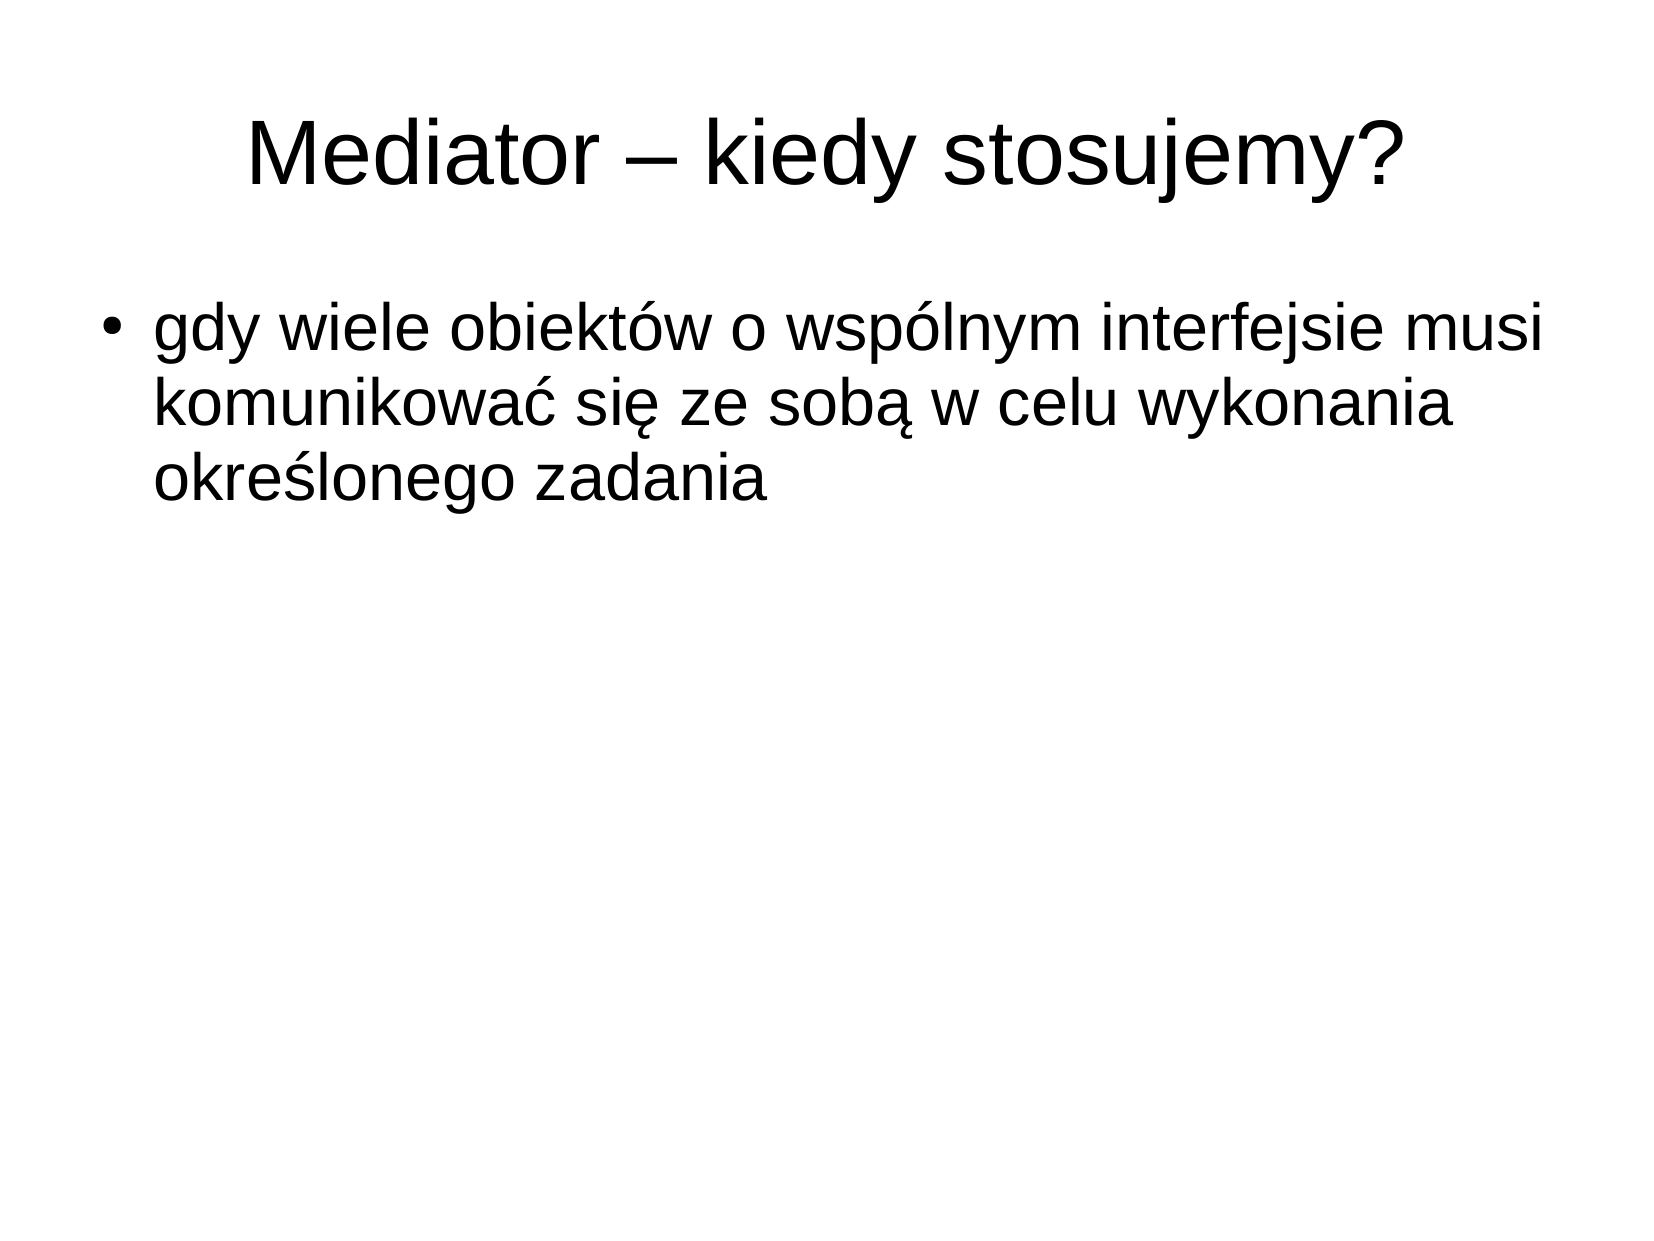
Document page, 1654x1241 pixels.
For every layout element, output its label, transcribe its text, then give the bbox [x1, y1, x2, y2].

list gdy wiele obiektów o wspólnym interfejsie musi komunikować się ze sobą w celu wykonania określonego zadania [82, 290, 1571, 1010]
title Mediator – kiedy stosujemy? [82, 49, 1571, 257]
